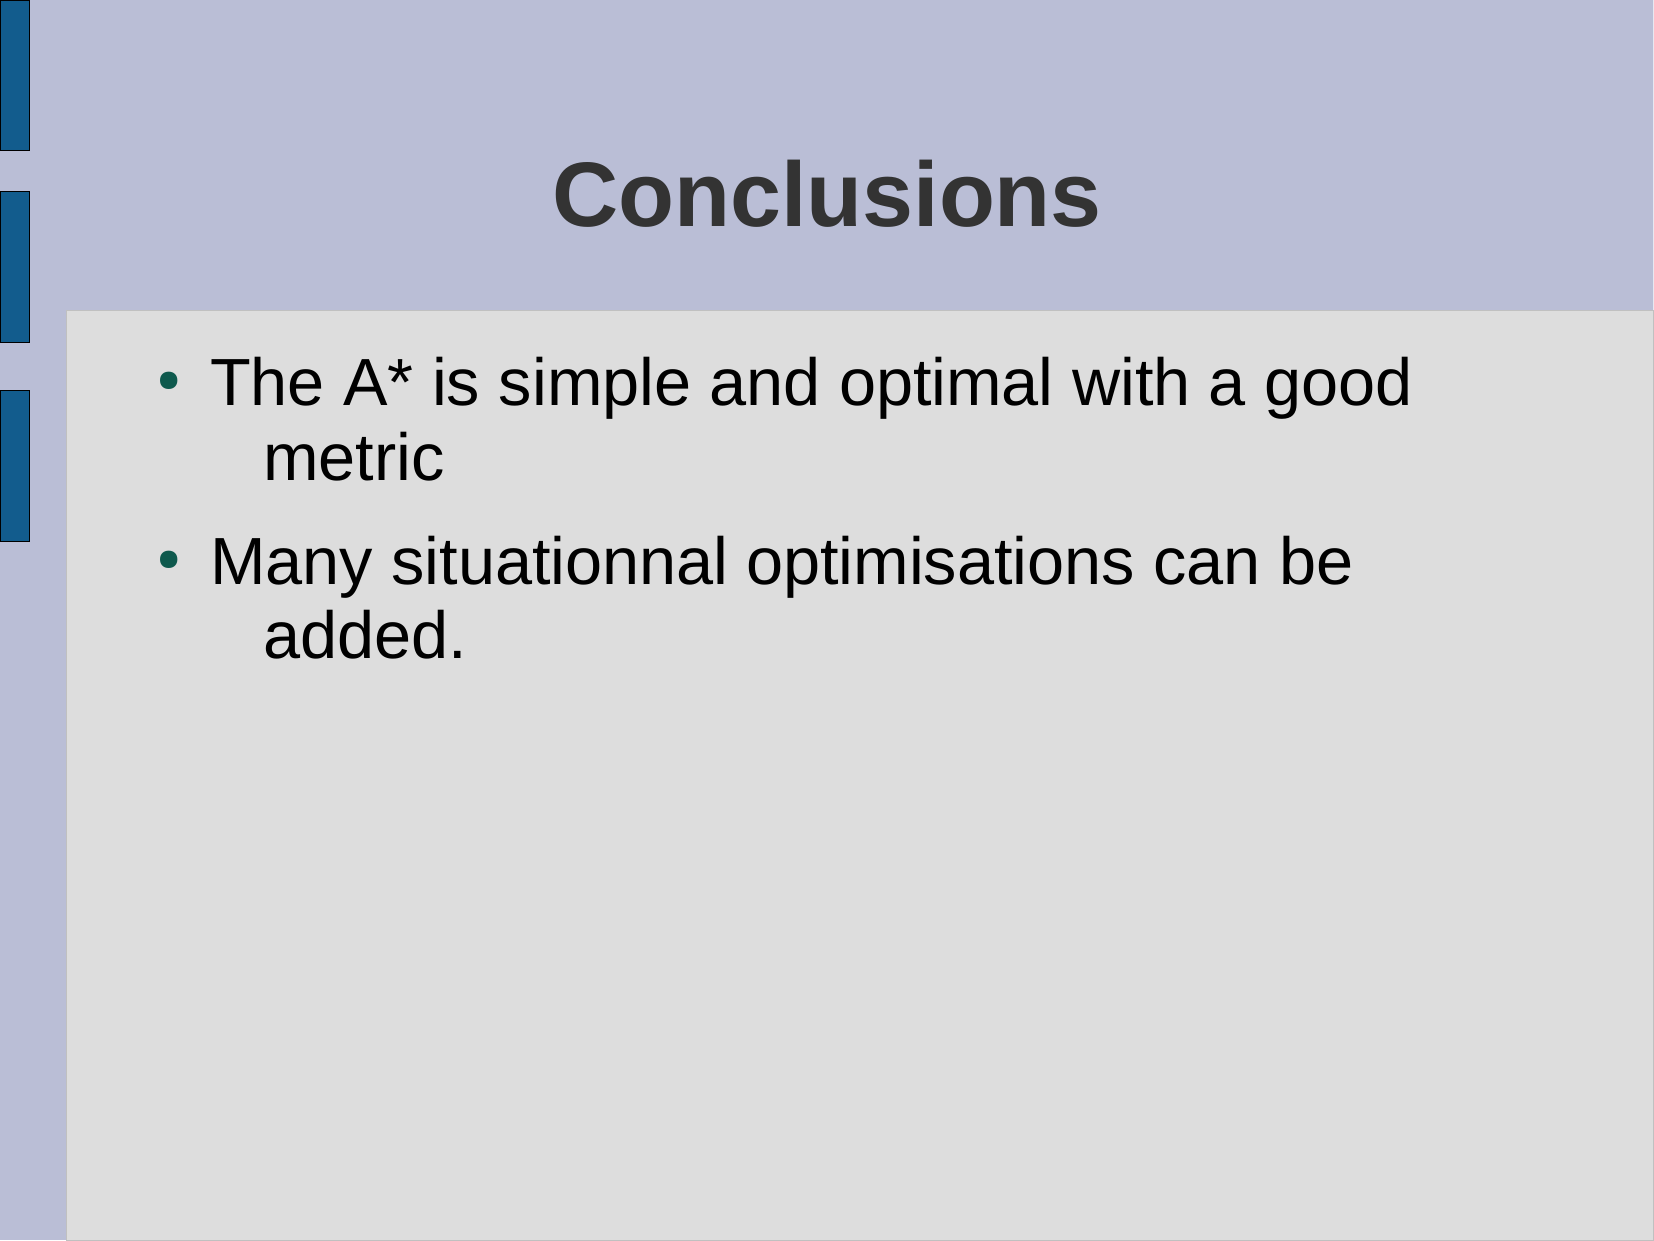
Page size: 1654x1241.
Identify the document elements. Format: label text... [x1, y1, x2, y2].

title Conclusions [121, 91, 1534, 299]
list The A* is simple and optimal with a good metric Many situationnal optimisations can be added. [121, 344, 1534, 1127]
